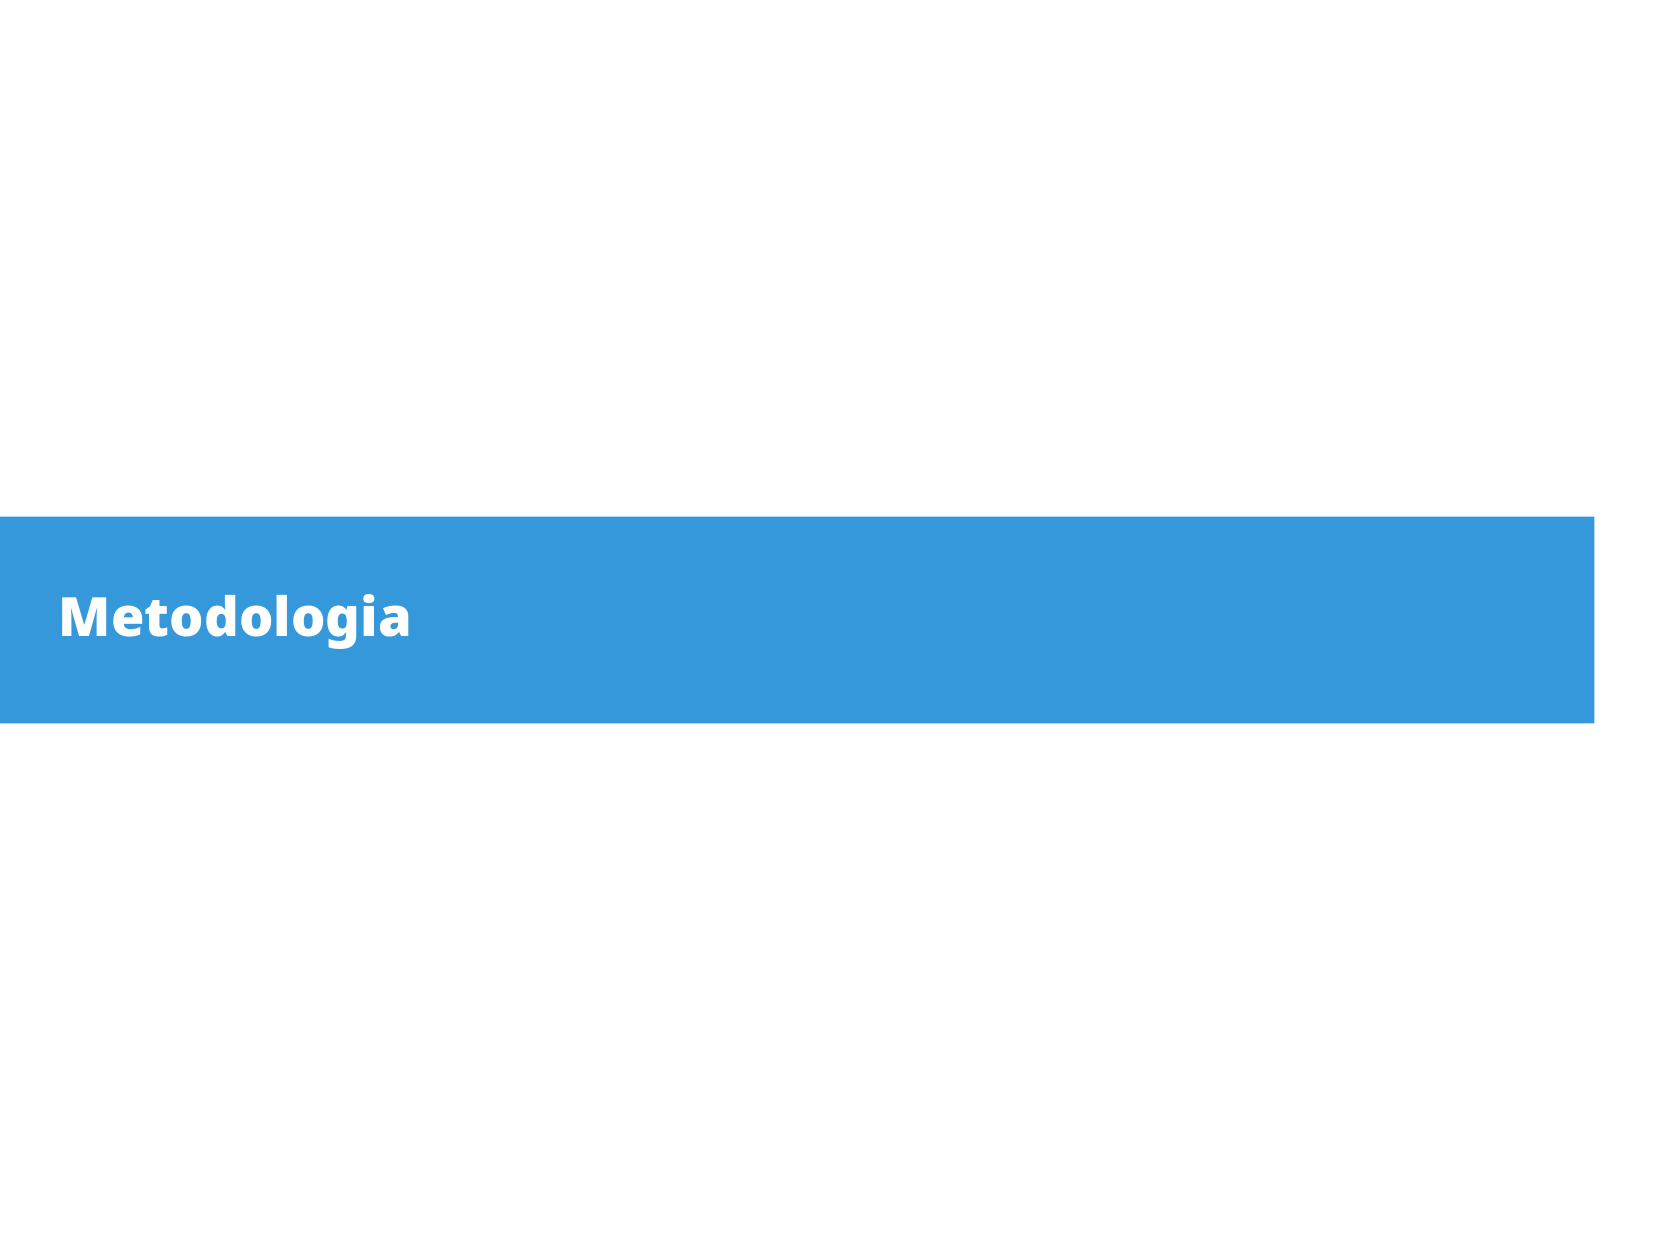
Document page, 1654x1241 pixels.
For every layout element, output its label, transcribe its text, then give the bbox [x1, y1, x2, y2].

title Metodologia [59, 515, 1595, 653]
